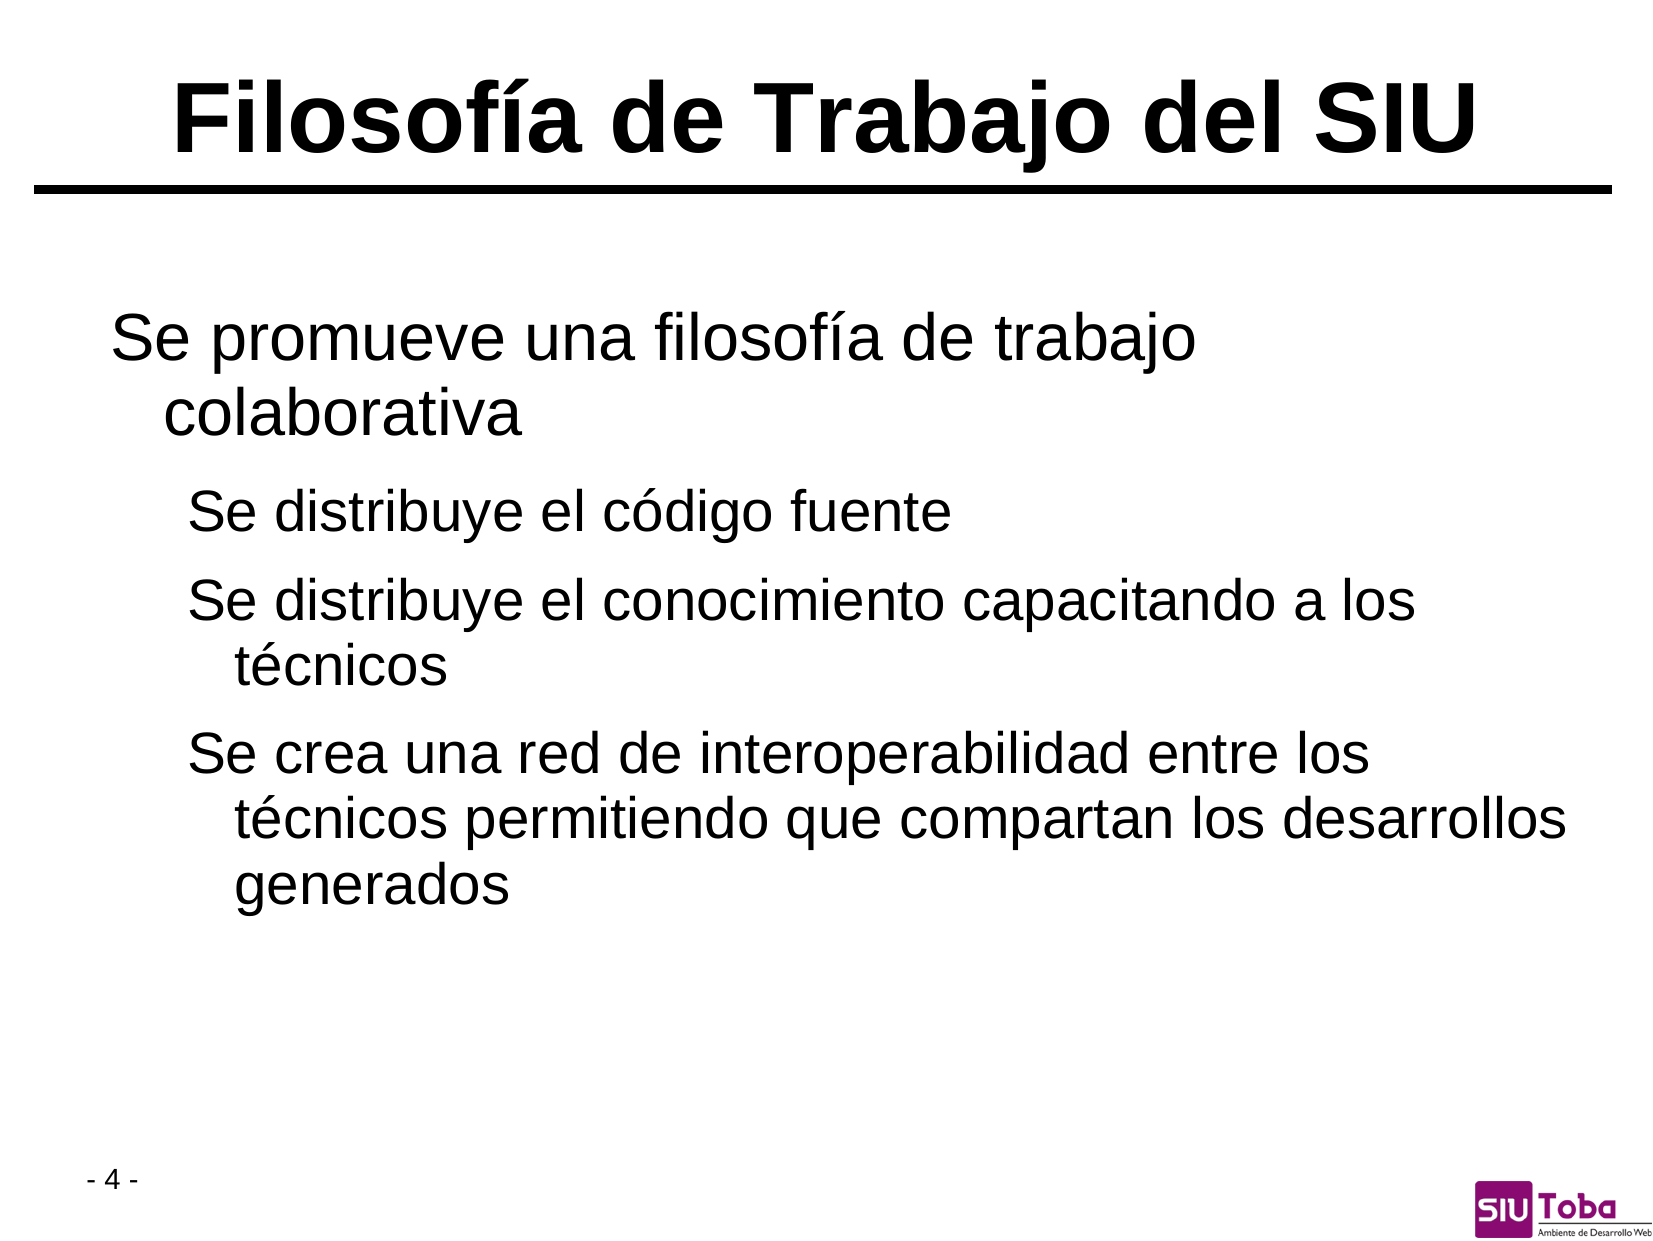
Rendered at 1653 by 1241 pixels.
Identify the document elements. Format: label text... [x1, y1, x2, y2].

title Filosofía de Trabajo del SIU [58, 47, 1594, 188]
list Se promueve una filosofía de trabajo colaborativa Se distribuye el código fuente Se distribuye el conocimiento capacitando a los técnicos Se crea una red de interoperabilidad entre los técnicos permitiendo que compartan los desarrollos generados [92, 300, 1575, 1114]
picture [1475, 1181, 1652, 1238]
